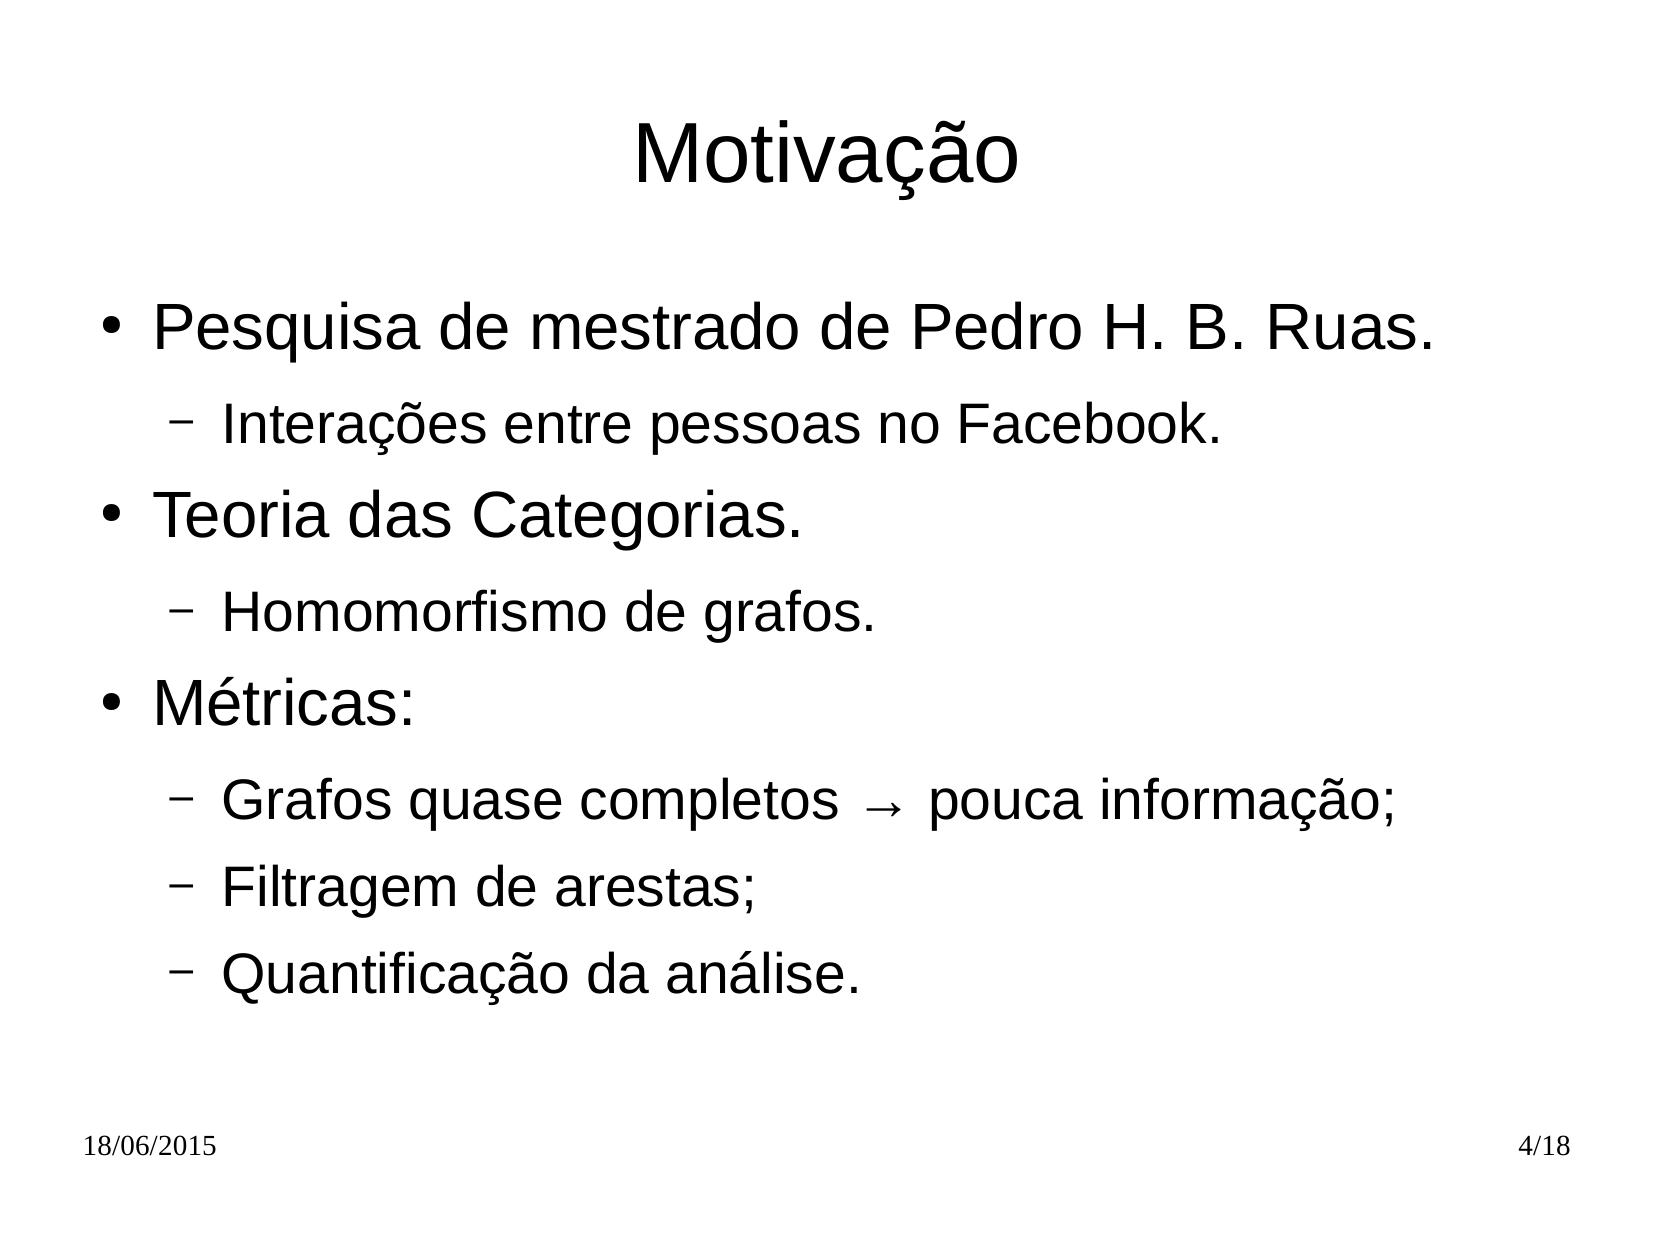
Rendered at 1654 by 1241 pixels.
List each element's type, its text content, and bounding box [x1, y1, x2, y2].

title Motivação [82, 49, 1571, 257]
list Pesquisa de mestrado de Pedro H. B. Ruas. Interações entre pessoas no Facebook. Teoria das Categorias. Homomorfismo de grafos. Métricas: Grafos quase completos → pouca informação; Filtragem de arestas; Quantificação da análise. [82, 290, 1571, 1010]
